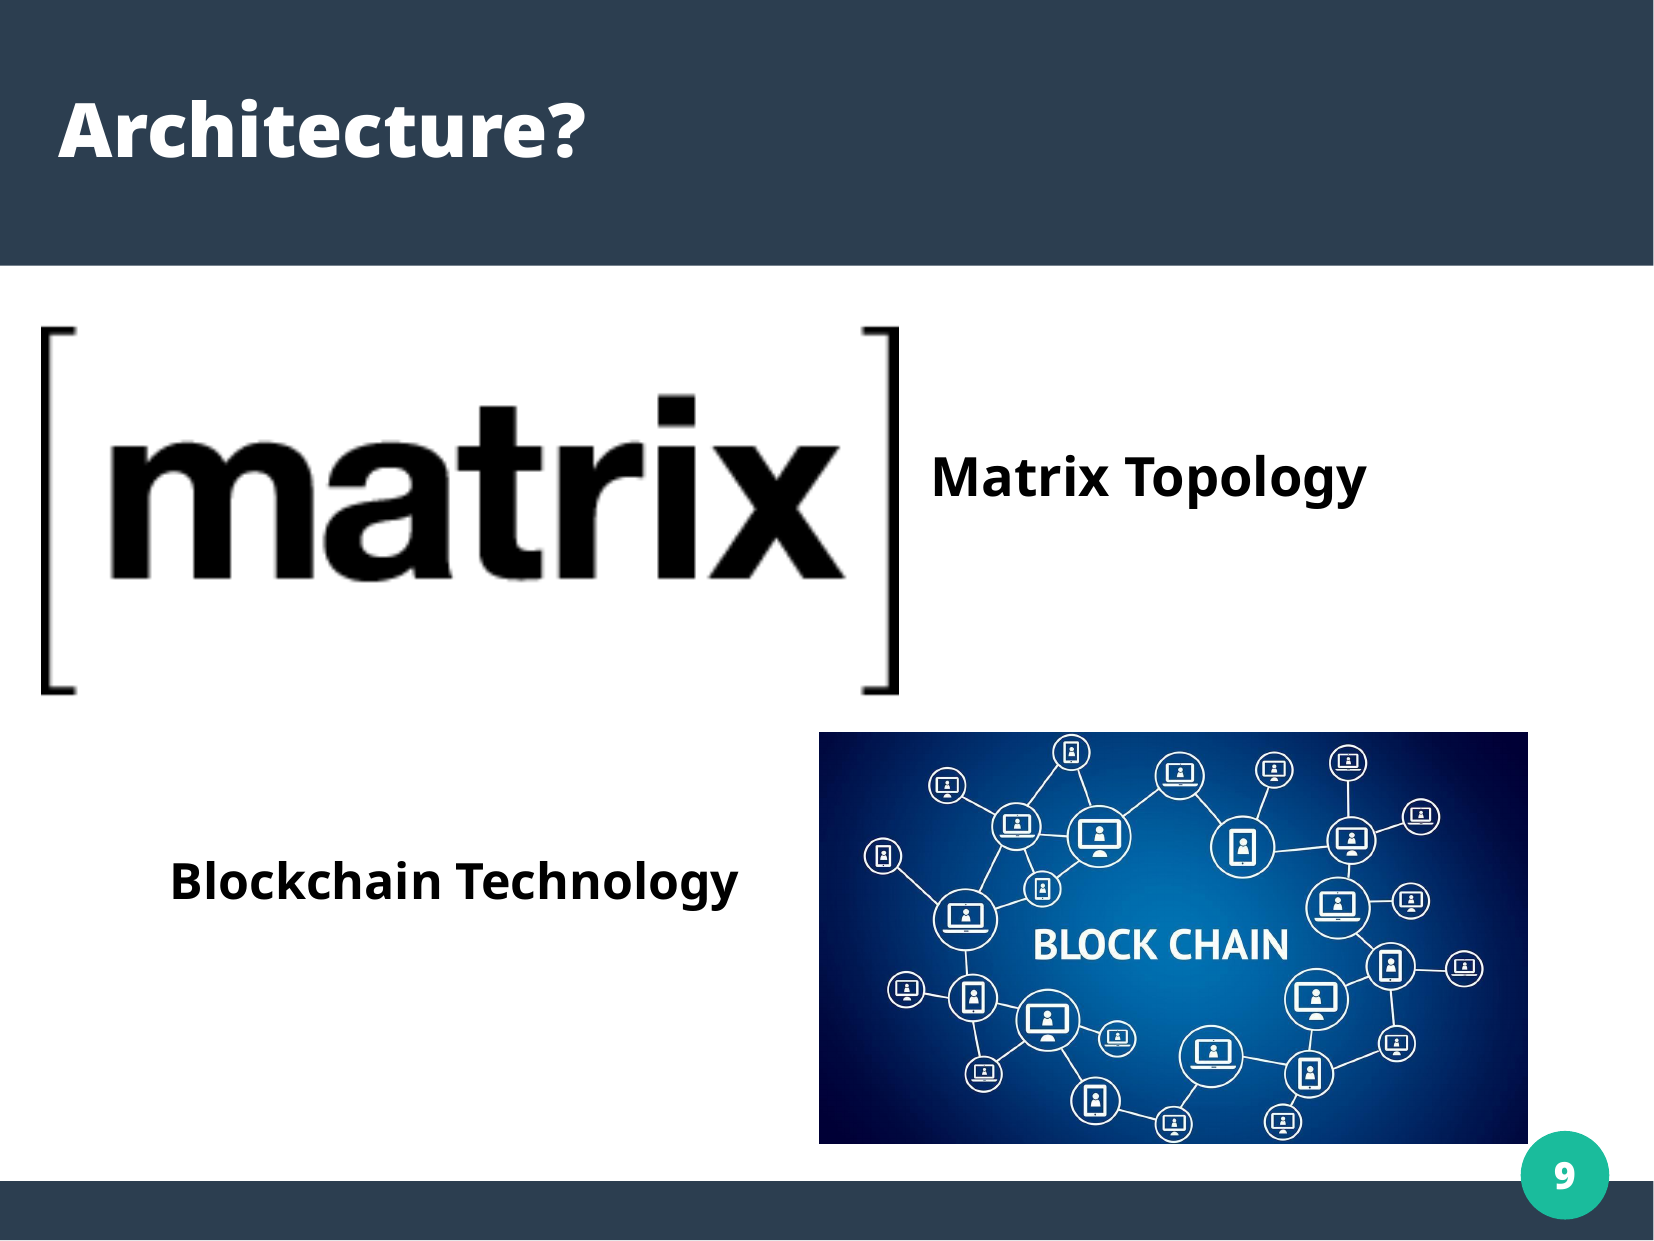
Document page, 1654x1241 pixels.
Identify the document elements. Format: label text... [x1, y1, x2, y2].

text_box Matrix Topology [915, 431, 1601, 509]
title Architecture? [59, 49, 1595, 207]
picture [819, 732, 1528, 1144]
text_box Blockchain Technology [82, 838, 827, 912]
picture [41, 318, 899, 715]
